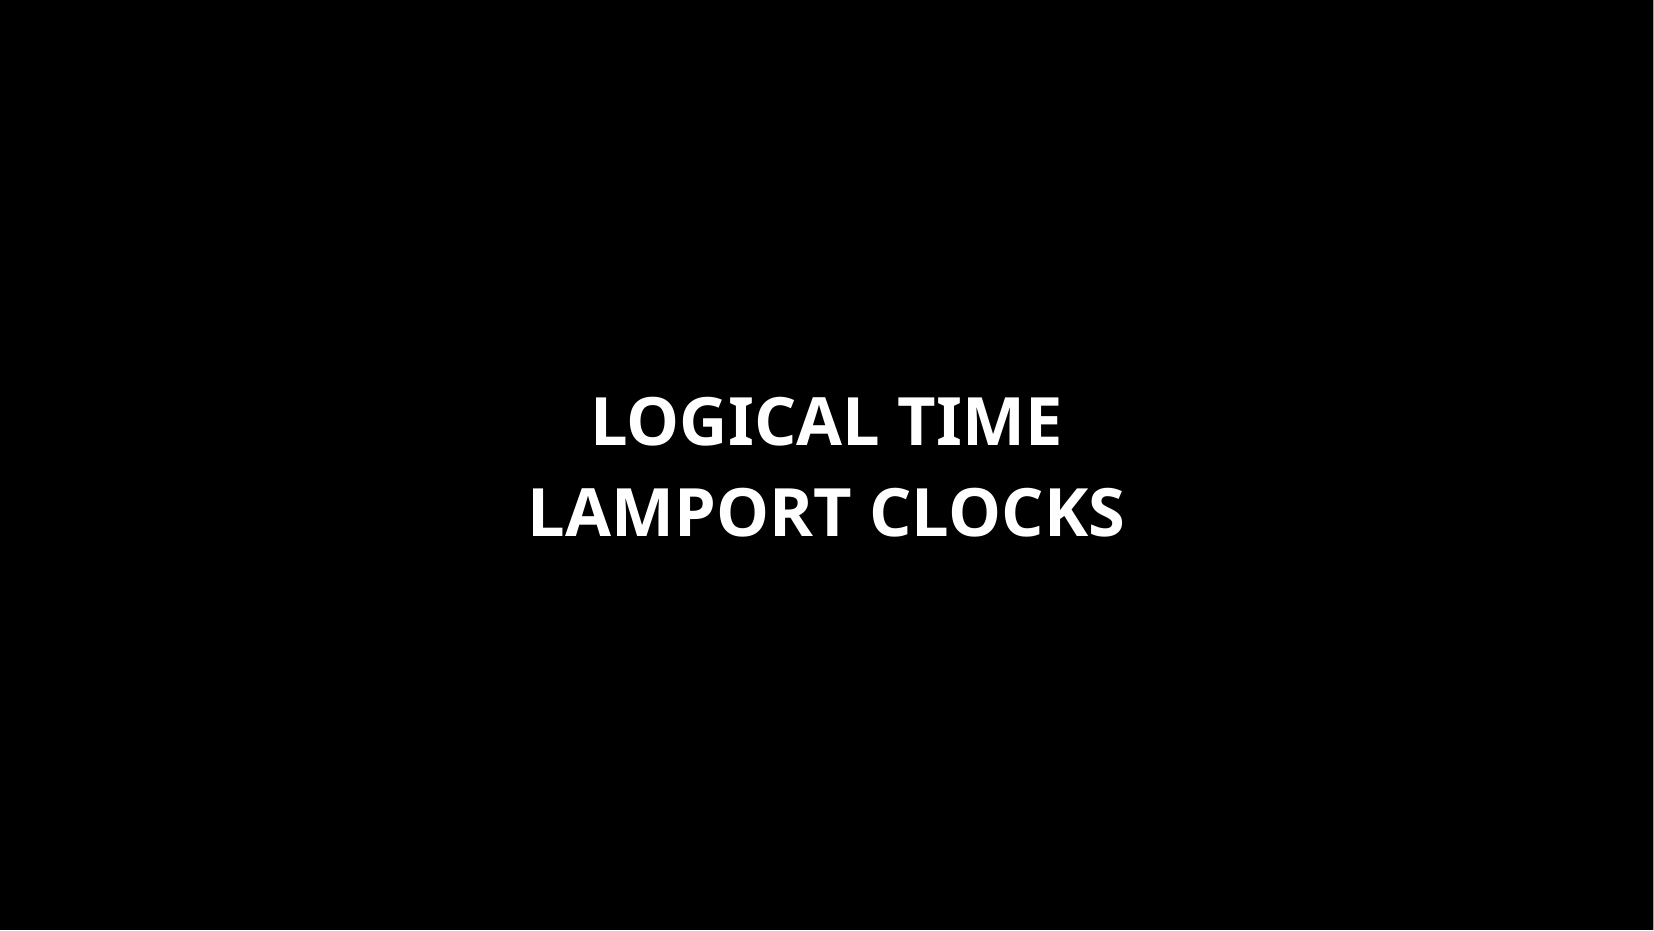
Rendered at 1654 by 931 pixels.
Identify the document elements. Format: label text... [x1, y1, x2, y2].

title LOGICAL TIME LAMPORT CLOCKS [82, 384, 1571, 547]
